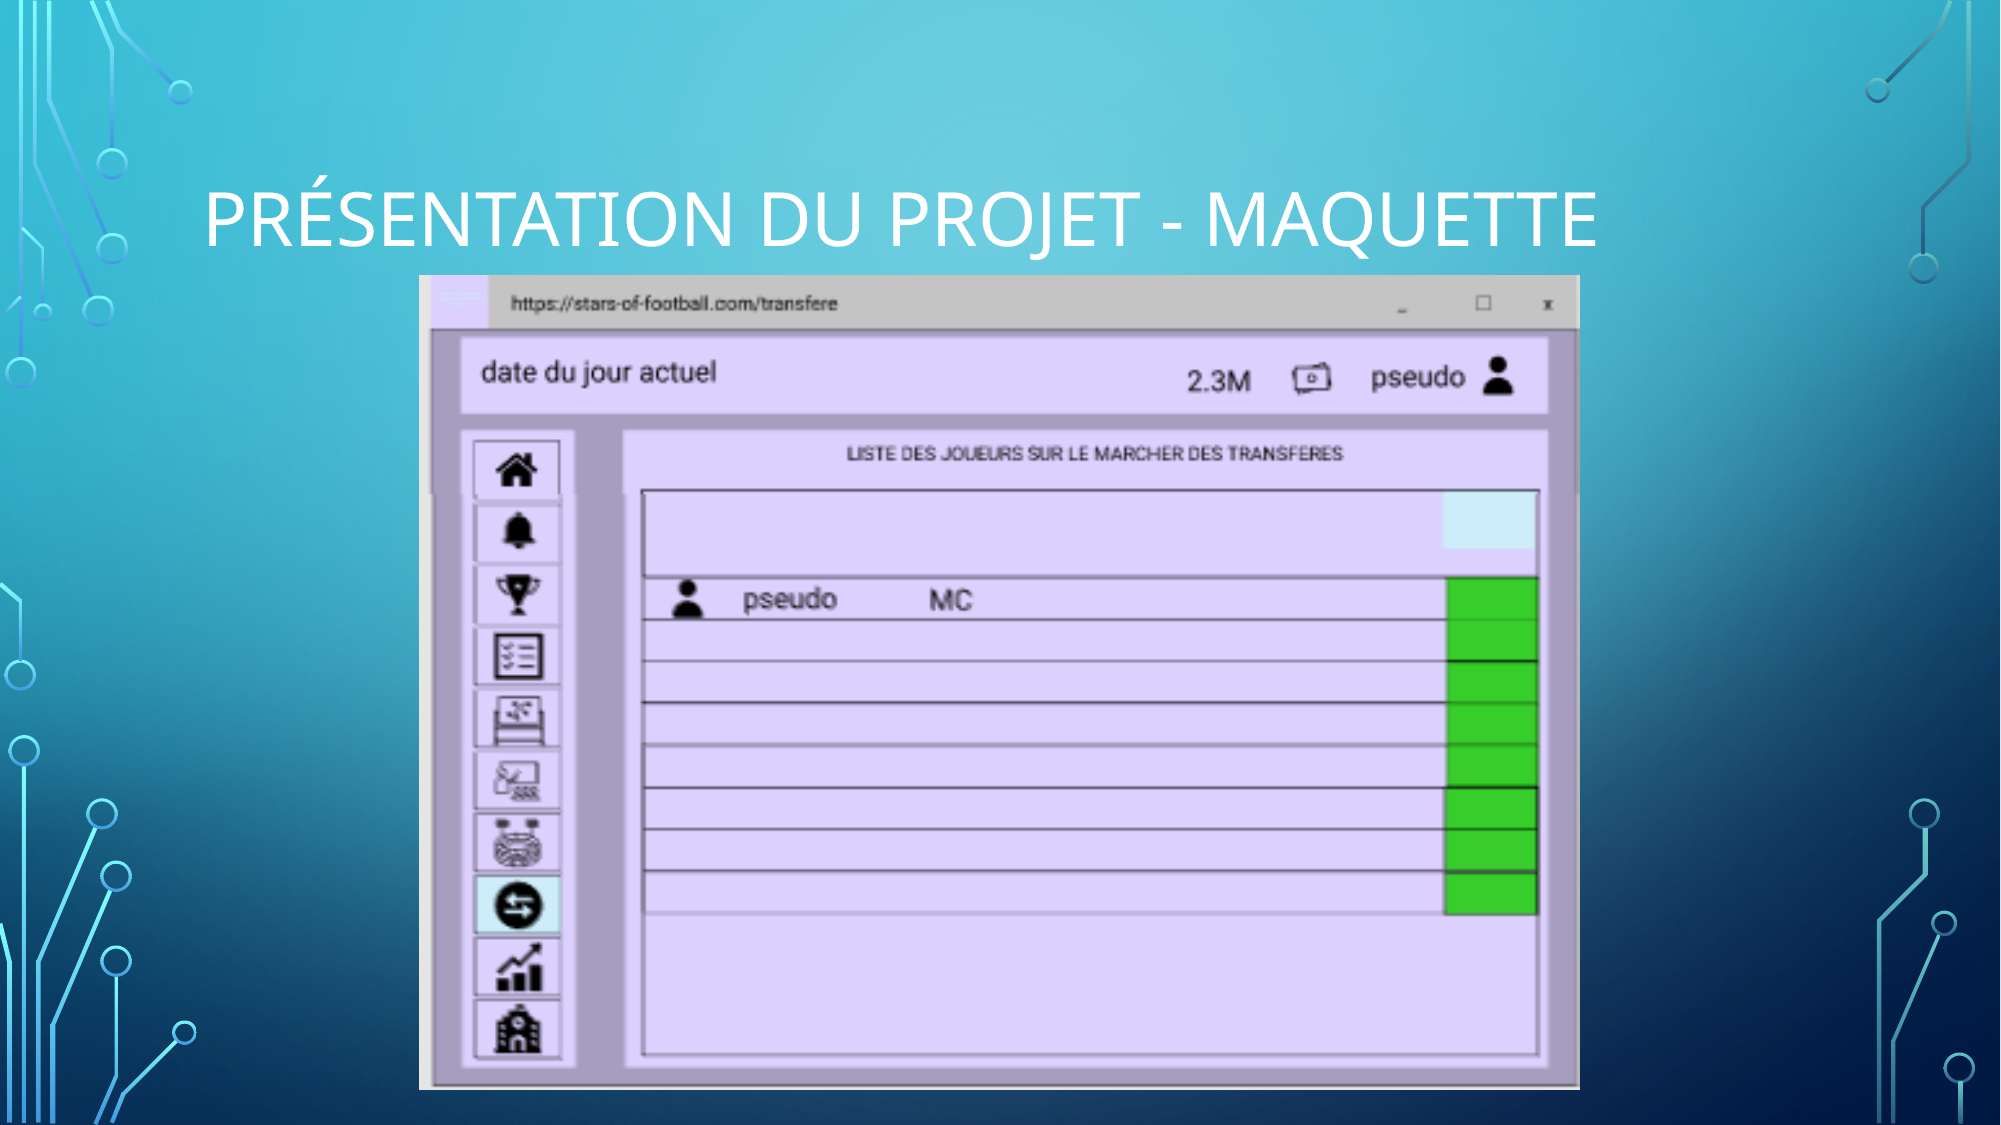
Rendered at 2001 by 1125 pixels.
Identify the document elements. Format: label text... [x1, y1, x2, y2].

title Présentation du projet - maquette [187, 101, 1813, 344]
picture [419, 275, 1580, 1090]
